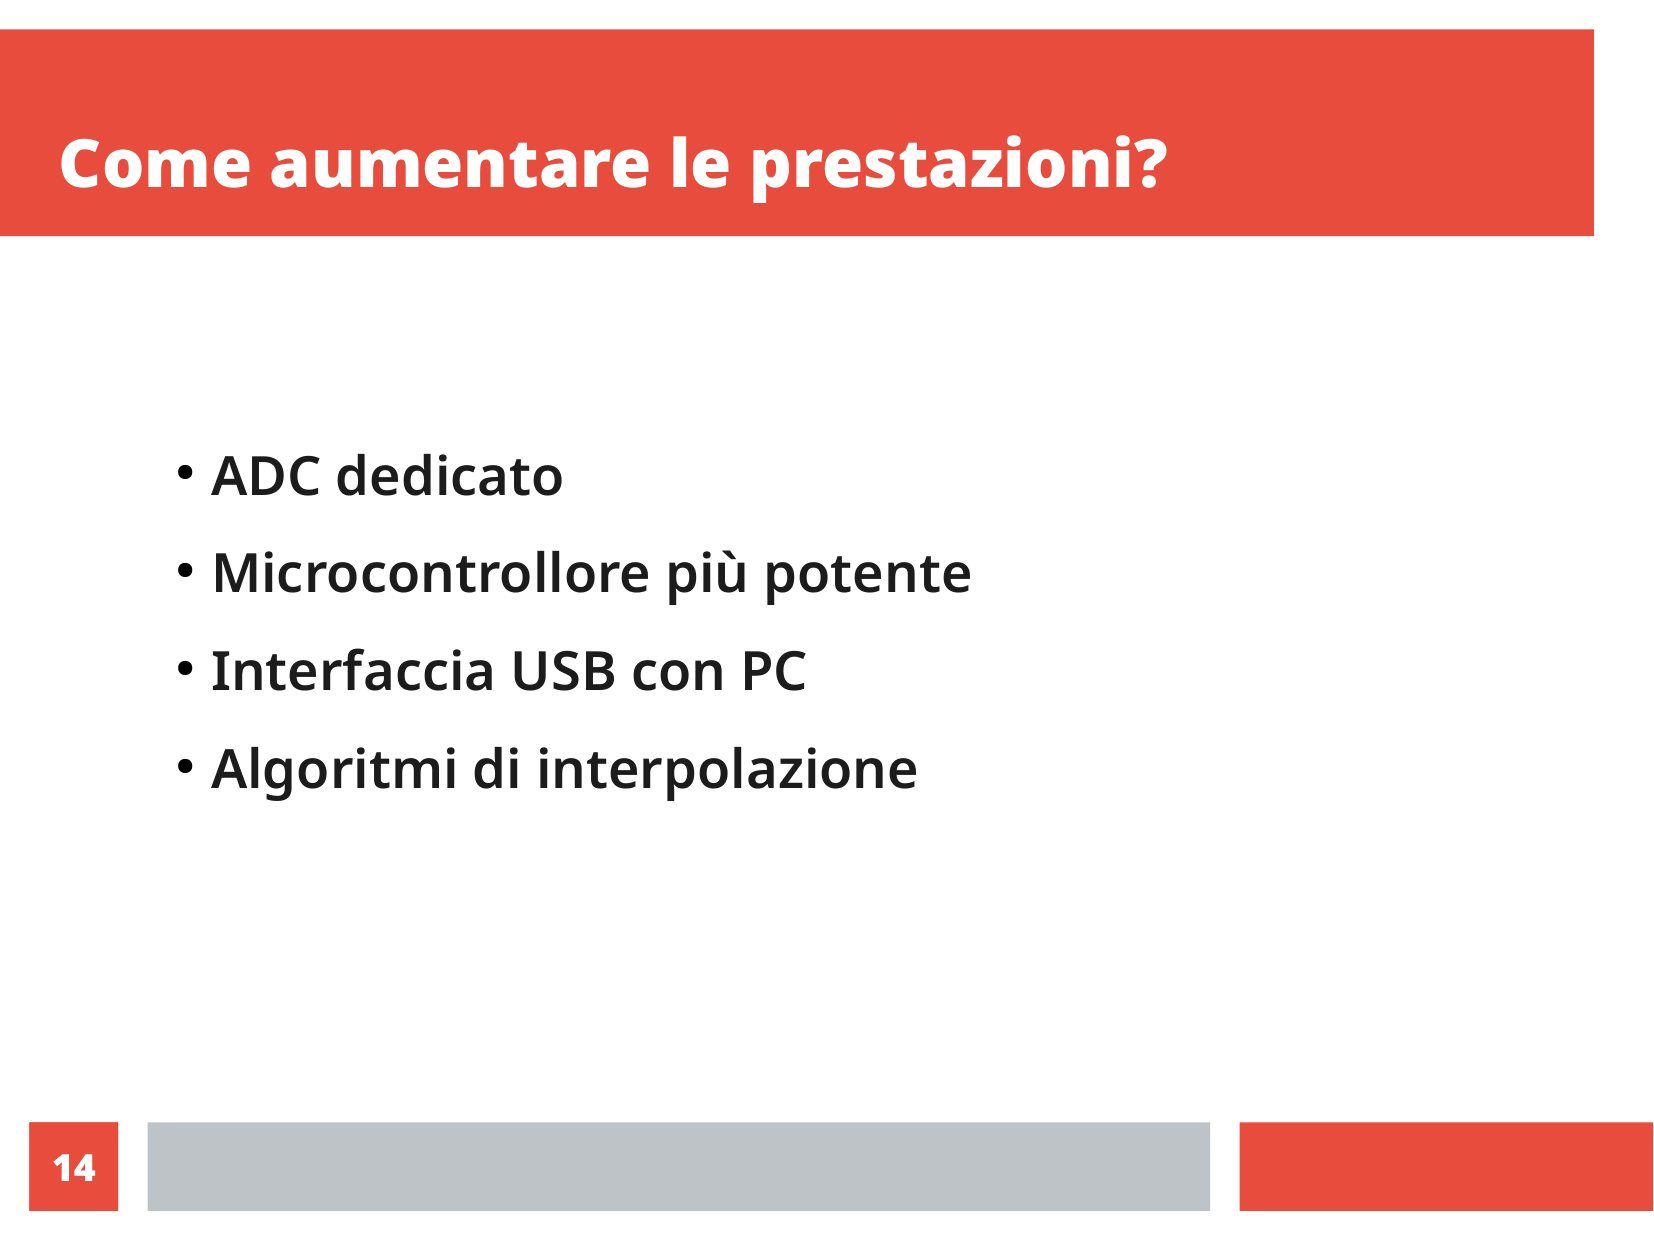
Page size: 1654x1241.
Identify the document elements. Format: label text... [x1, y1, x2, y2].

list ADC dedicato Microcontrollore più potente Interfaccia USB con PC Algoritmi di interpolazione [175, 437, 1653, 1050]
title Come aumentare le prestazioni? [58, 59, 1594, 207]
